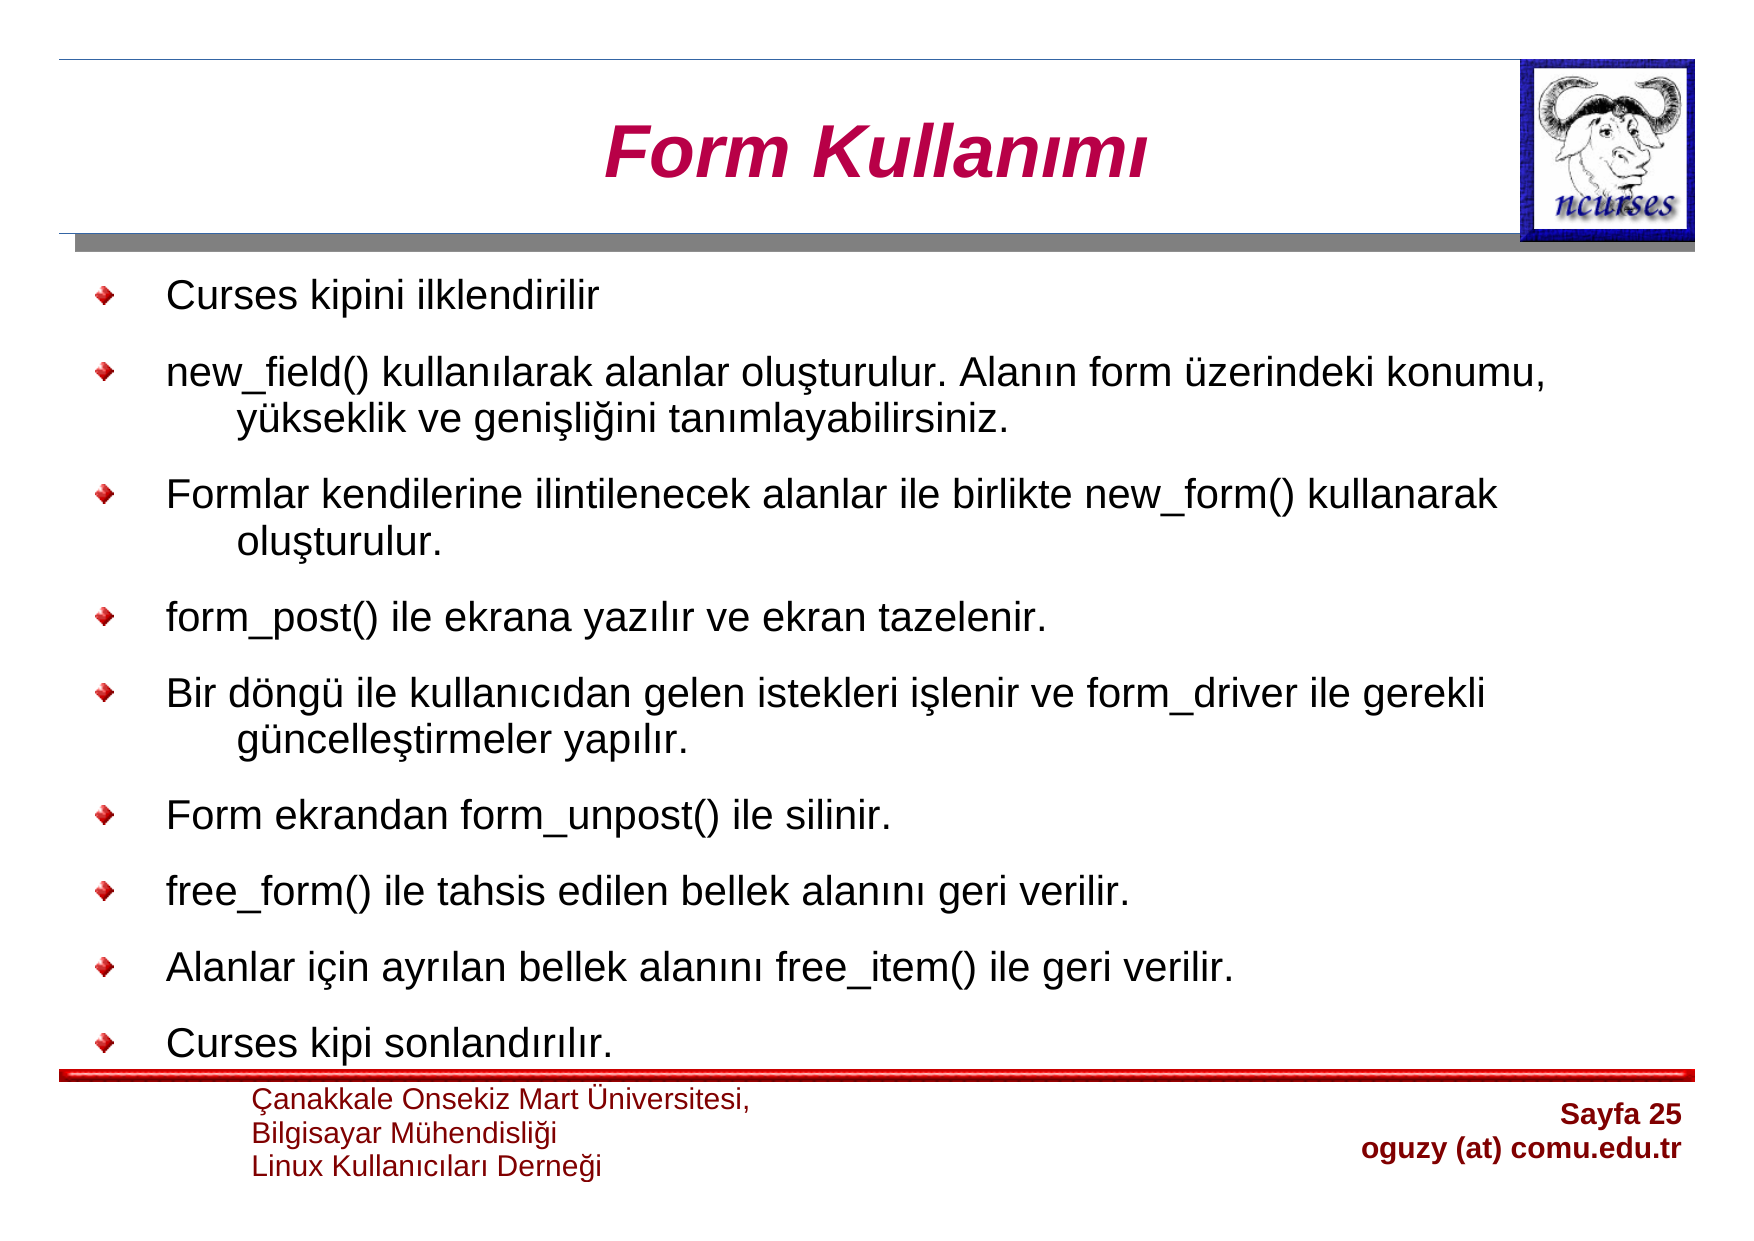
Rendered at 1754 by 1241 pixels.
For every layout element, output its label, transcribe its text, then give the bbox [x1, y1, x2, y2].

title Form Kullanımı [59, 59, 1695, 244]
picture [59, 1069, 1695, 1082]
list Curses kipini ilklendirilir new_field() kullanılarak alanlar oluşturulur. Alanın form üzerindeki konumu, yükseklik ve genişliğini tanımlayabilirsiniz. Formlar kendilerine ilintilenecek alanlar ile birlikte new_form() kullanarak oluşturulur. form_post() ile ekrana yazılır ve ekran tazelenir. Bir döngü ile kullanıcıdan gelen istekleri işlenir ve form_driver ile gerekli güncelleştirmeler yapılır. Form ekrandan form_unpost() ile silinir. free_form() ile tahsis edilen bellek alanını geri verilir. Alanlar için ayrılan bellek alanını free_item() ile geri verilir. Curses kipi sonlandırılır. [71, 272, 1695, 1055]
